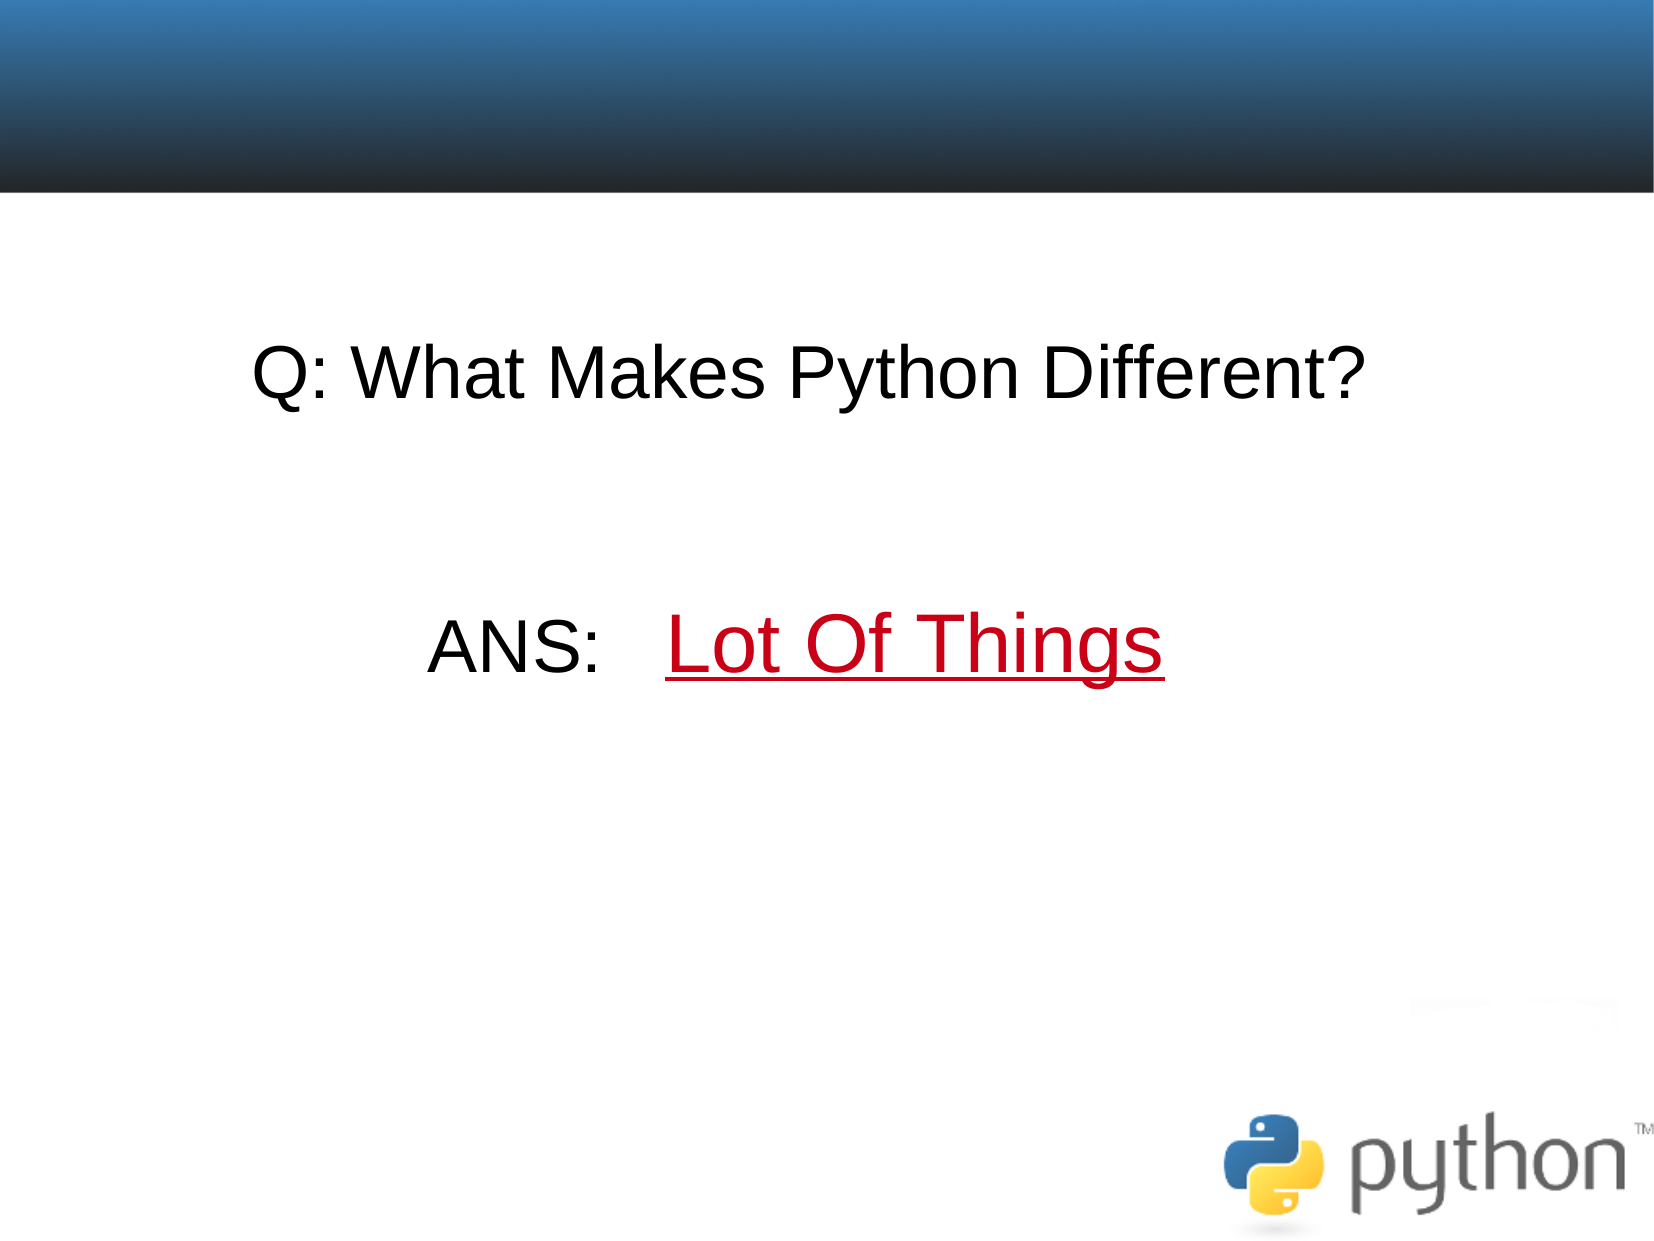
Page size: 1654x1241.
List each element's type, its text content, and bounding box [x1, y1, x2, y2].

text_box Q: What Makes Python Different? [236, 324, 1418, 424]
picture [0, 0, 1654, 1241]
text_box ANS: Lot Of Things [413, 590, 1241, 699]
